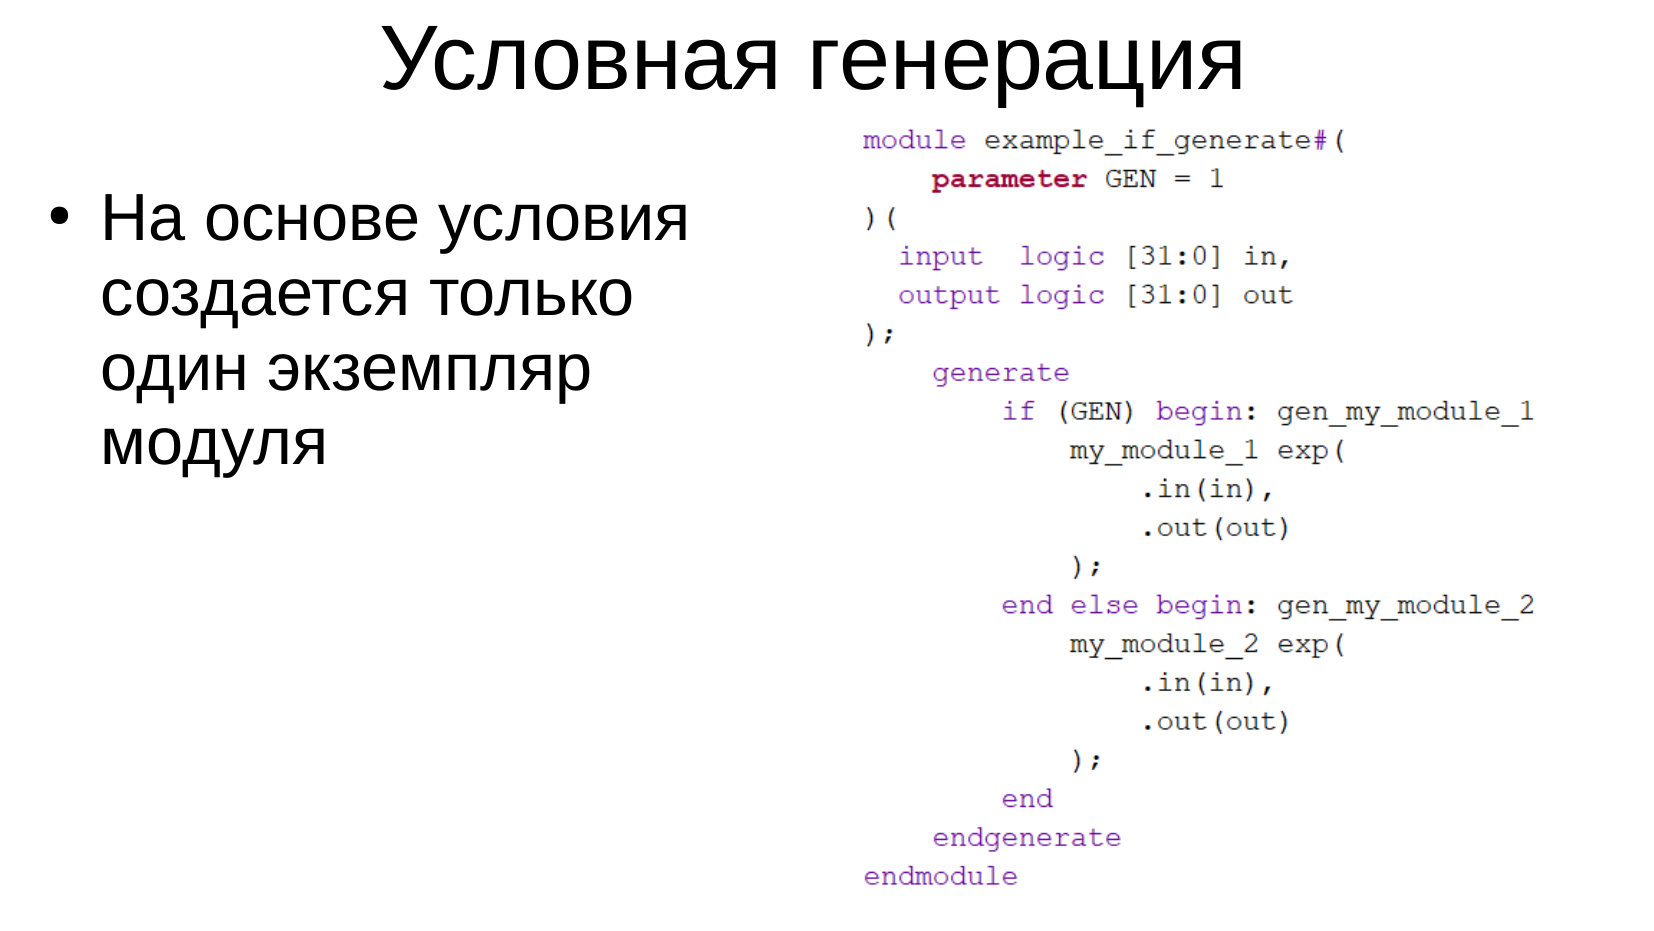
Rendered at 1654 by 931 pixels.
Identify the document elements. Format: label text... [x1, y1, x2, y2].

list На основе условия создается только один экземпляр модуля [30, 180, 751, 886]
title Условная генерация [82, 0, 1546, 121]
picture [858, 127, 1549, 892]
